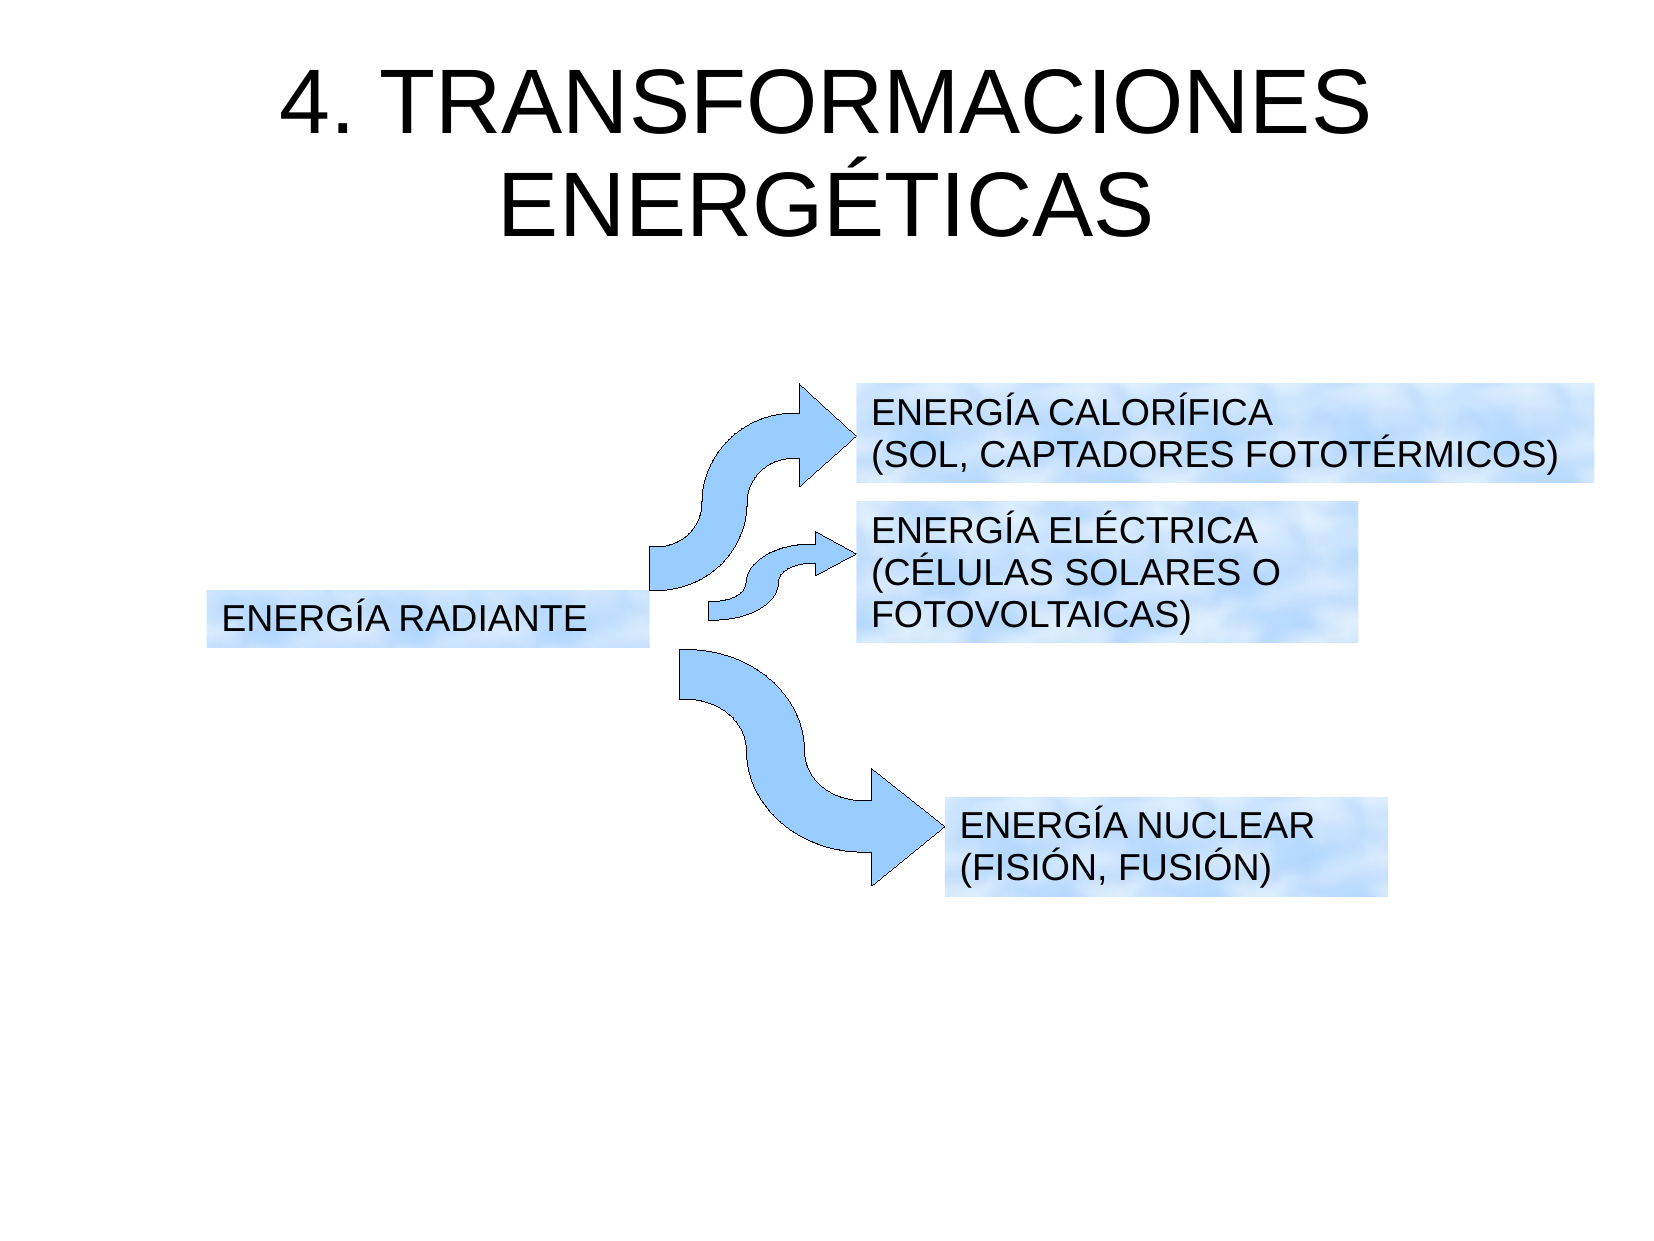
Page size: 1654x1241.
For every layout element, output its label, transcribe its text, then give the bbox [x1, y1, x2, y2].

title 4. TRANSFORMACIONES ENERGÉTICAS [82, 49, 1571, 257]
text_box ENERGÍA ELÉCTRICA (CÉLULAS SOLARES O FOTOVOLTAICAS) [856, 501, 1359, 643]
text_box ENERGÍA CALORÍFICA (SOL, CAPTADORES FOTOTÉRMICOS) [856, 383, 1595, 483]
text_box ENERGÍA RADIANTE [206, 590, 650, 648]
text_box ENERGÍA NUCLEAR (FISIÓN, FUSIÓN) [944, 797, 1388, 897]
text_box [679, 649, 945, 886]
text_box [649, 383, 856, 591]
text_box [708, 531, 856, 621]
